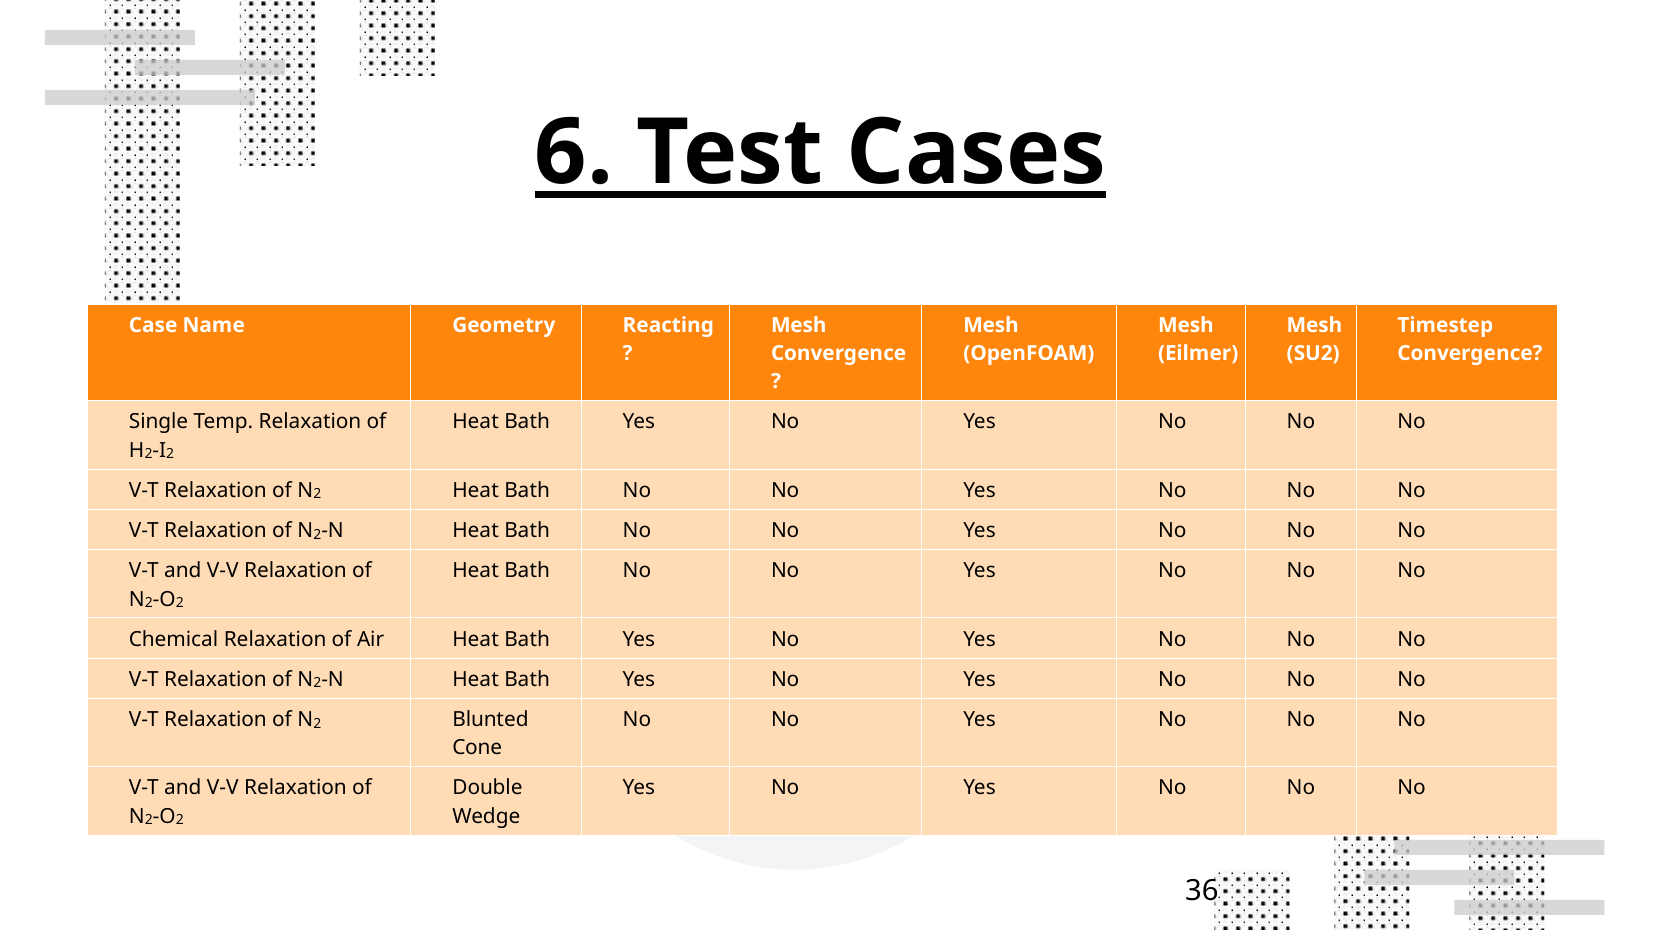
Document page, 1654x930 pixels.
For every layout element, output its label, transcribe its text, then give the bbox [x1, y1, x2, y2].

table_cell Heat Bath [411, 659, 581, 698]
table_cell No [730, 510, 921, 549]
table_cell V-T Relaxation of N2 [88, 470, 410, 509]
table_cell V-T Relaxation of N2-N [88, 510, 410, 549]
table_cell Yes [922, 767, 1116, 835]
table_header Mesh Convergence? [730, 305, 921, 400]
table_cell No [1246, 510, 1356, 549]
table_cell Yes [582, 767, 729, 835]
table_cell No [1246, 401, 1356, 469]
table_cell No [1246, 699, 1356, 766]
picture [1334, 836, 1410, 930]
title 6. Test Cases [76, 76, 1565, 232]
table_header Case Name [88, 305, 410, 400]
table_header Mesh (SU2) [1246, 305, 1356, 400]
table_cell No [1357, 401, 1557, 469]
table_cell No [1246, 470, 1356, 509]
table_cell V-T Relaxation of N2-N [88, 659, 410, 698]
table_cell No [1246, 550, 1356, 617]
picture [104, 0, 180, 29]
picture [104, 232, 180, 303]
table_cell No [1357, 767, 1557, 835]
table_cell Yes [582, 659, 729, 698]
table_cell No [1357, 699, 1557, 766]
table_cell No [1117, 659, 1245, 698]
table_cell No [1117, 550, 1245, 617]
picture [1469, 915, 1545, 930]
table_cell Heat Bath [411, 470, 581, 509]
table_cell No [1117, 767, 1245, 835]
table_cell Yes [922, 618, 1116, 658]
picture [1469, 855, 1545, 899]
table_cell No [1357, 618, 1557, 658]
table_cell Yes [922, 550, 1116, 617]
table_header Geometry [411, 305, 581, 400]
table_header Mesh (OpenFOAM) [922, 305, 1116, 400]
table_header Reacting? [582, 305, 729, 400]
table_cell Blunted Cone [411, 699, 581, 766]
table_cell No [730, 767, 921, 835]
table_cell Yes [922, 510, 1116, 549]
table_cell No [1117, 618, 1245, 658]
picture [359, 0, 435, 76]
table_cell No [1117, 510, 1245, 549]
table_cell No [582, 550, 729, 617]
table_cell Heat Bath [411, 618, 581, 658]
table_cell No [730, 470, 921, 509]
table_cell Yes [922, 699, 1116, 766]
table_cell No [730, 618, 921, 658]
picture [239, 0, 315, 76]
table_cell Chemical Relaxation of Air [88, 618, 410, 658]
table_cell Double Wedge [411, 767, 581, 835]
table_cell No [1246, 618, 1356, 658]
table_cell No [582, 699, 729, 766]
table_cell Heat Bath [411, 550, 581, 617]
table_cell V-T Relaxation of N2 [88, 699, 410, 766]
table_cell No [1117, 699, 1245, 766]
table_cell No [730, 550, 921, 617]
picture [1214, 869, 1290, 930]
table_cell Single Temp. Relaxation of H2-I2 [88, 401, 410, 469]
table_cell No [1357, 659, 1557, 698]
table_cell No [582, 470, 729, 509]
table_cell No [1246, 767, 1356, 835]
table_cell Yes [922, 470, 1116, 509]
table_cell No [582, 510, 729, 549]
table_cell Yes [922, 659, 1116, 698]
table_cell Heat Bath [411, 510, 581, 549]
table_cell No [1117, 401, 1245, 469]
table_cell No [1357, 510, 1557, 549]
table_cell V-T and V-V Relaxation of N2-O2 [88, 550, 410, 617]
table_cell Yes [582, 401, 729, 469]
table_cell No [1357, 470, 1557, 509]
table_cell Heat Bath [411, 401, 581, 469]
table_cell No [1357, 550, 1557, 617]
table_header Timestep Convergence? [1357, 305, 1557, 400]
table_cell V-T and V-V Relaxation of N2-O2 [88, 767, 410, 835]
table_cell No [1117, 470, 1245, 509]
table_cell No [730, 699, 921, 766]
table_cell Yes [922, 401, 1116, 469]
table_cell No [730, 401, 921, 469]
picture [104, 45, 180, 76]
table_cell No [1246, 659, 1356, 698]
table_cell Yes [582, 618, 729, 658]
table_cell No [730, 659, 921, 698]
table_header Mesh (Eilmer) [1117, 305, 1245, 400]
